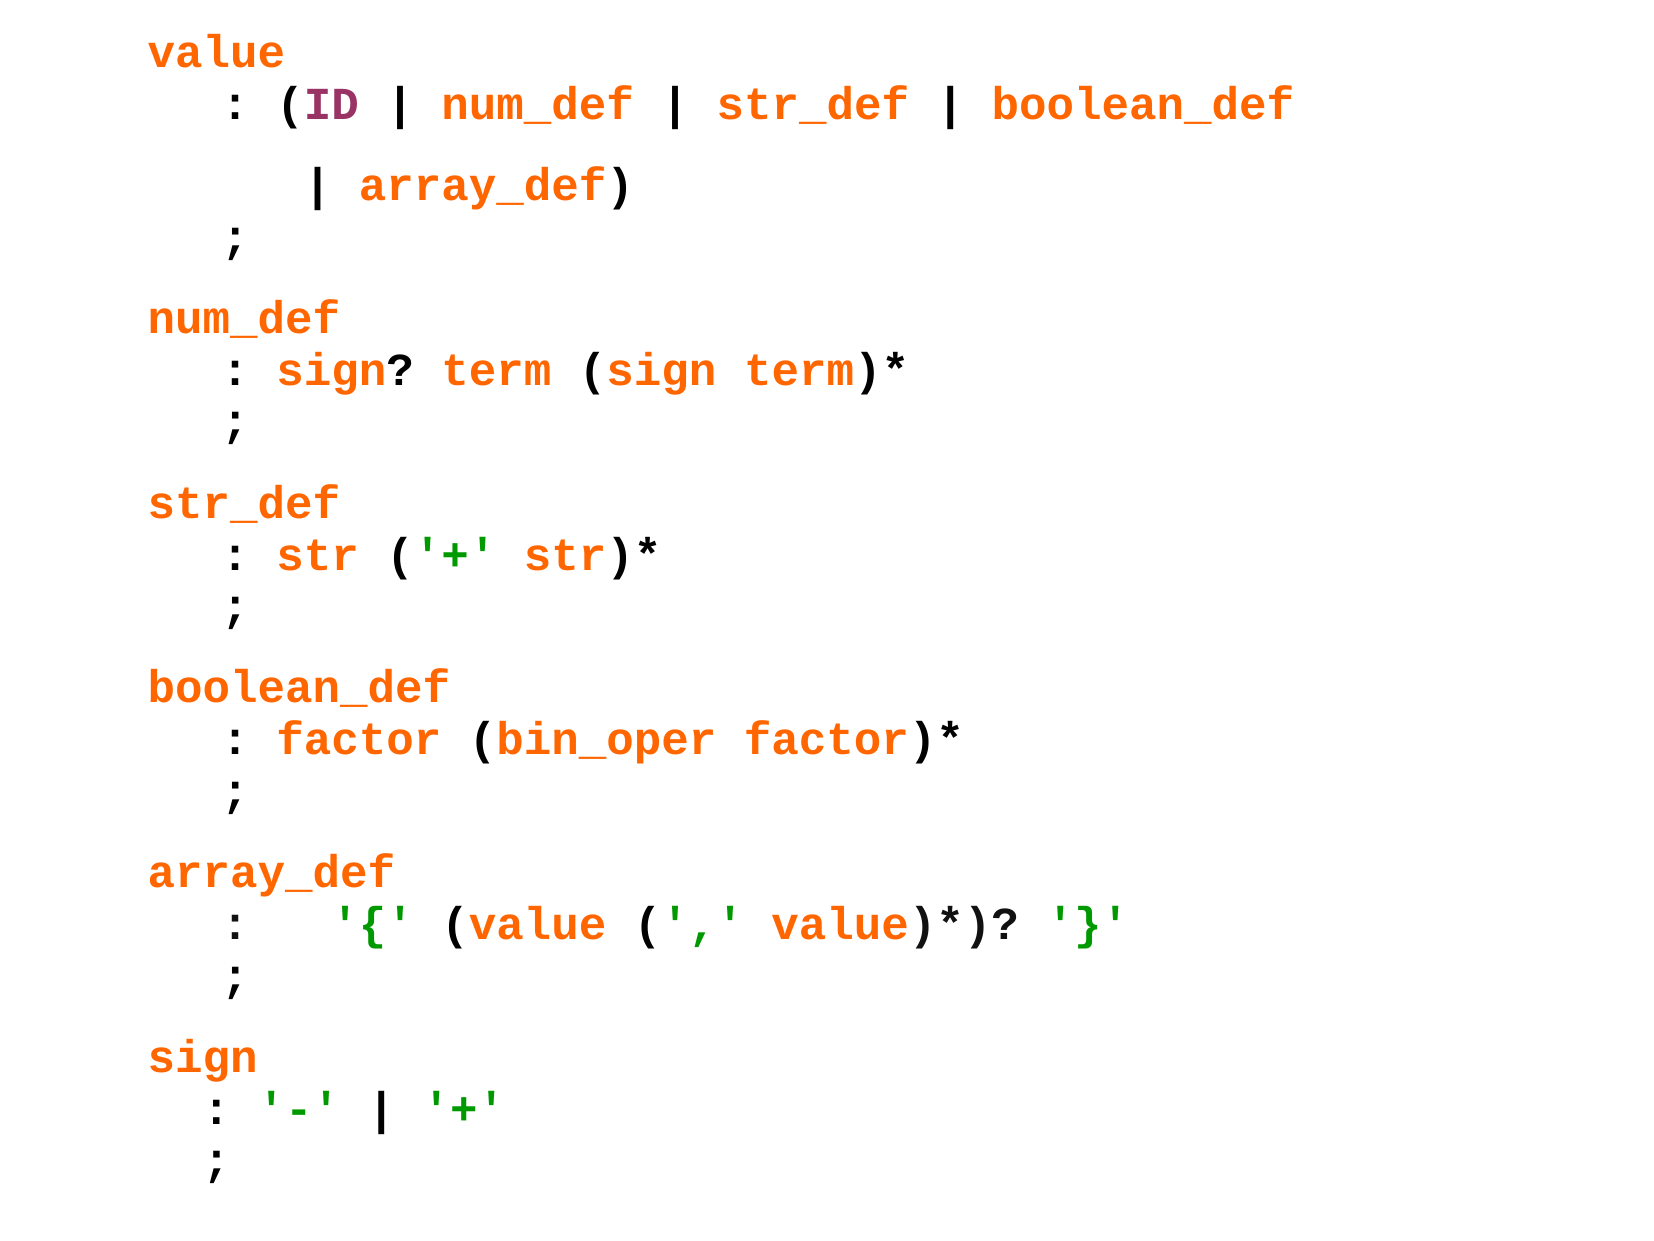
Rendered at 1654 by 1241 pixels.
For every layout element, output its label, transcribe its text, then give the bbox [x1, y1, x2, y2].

list value : (ID | num_def | str_def | boolean_def | array_def) ; num_def : sign? term (sign term)* ; str_def : str ('+' str)* ; boolean_def : factor (bin_oper factor)* ; array_def : '{' (value (',' value)*)? '}' ; sign : '-' | '+' ; [0, 29, 1565, 1241]
